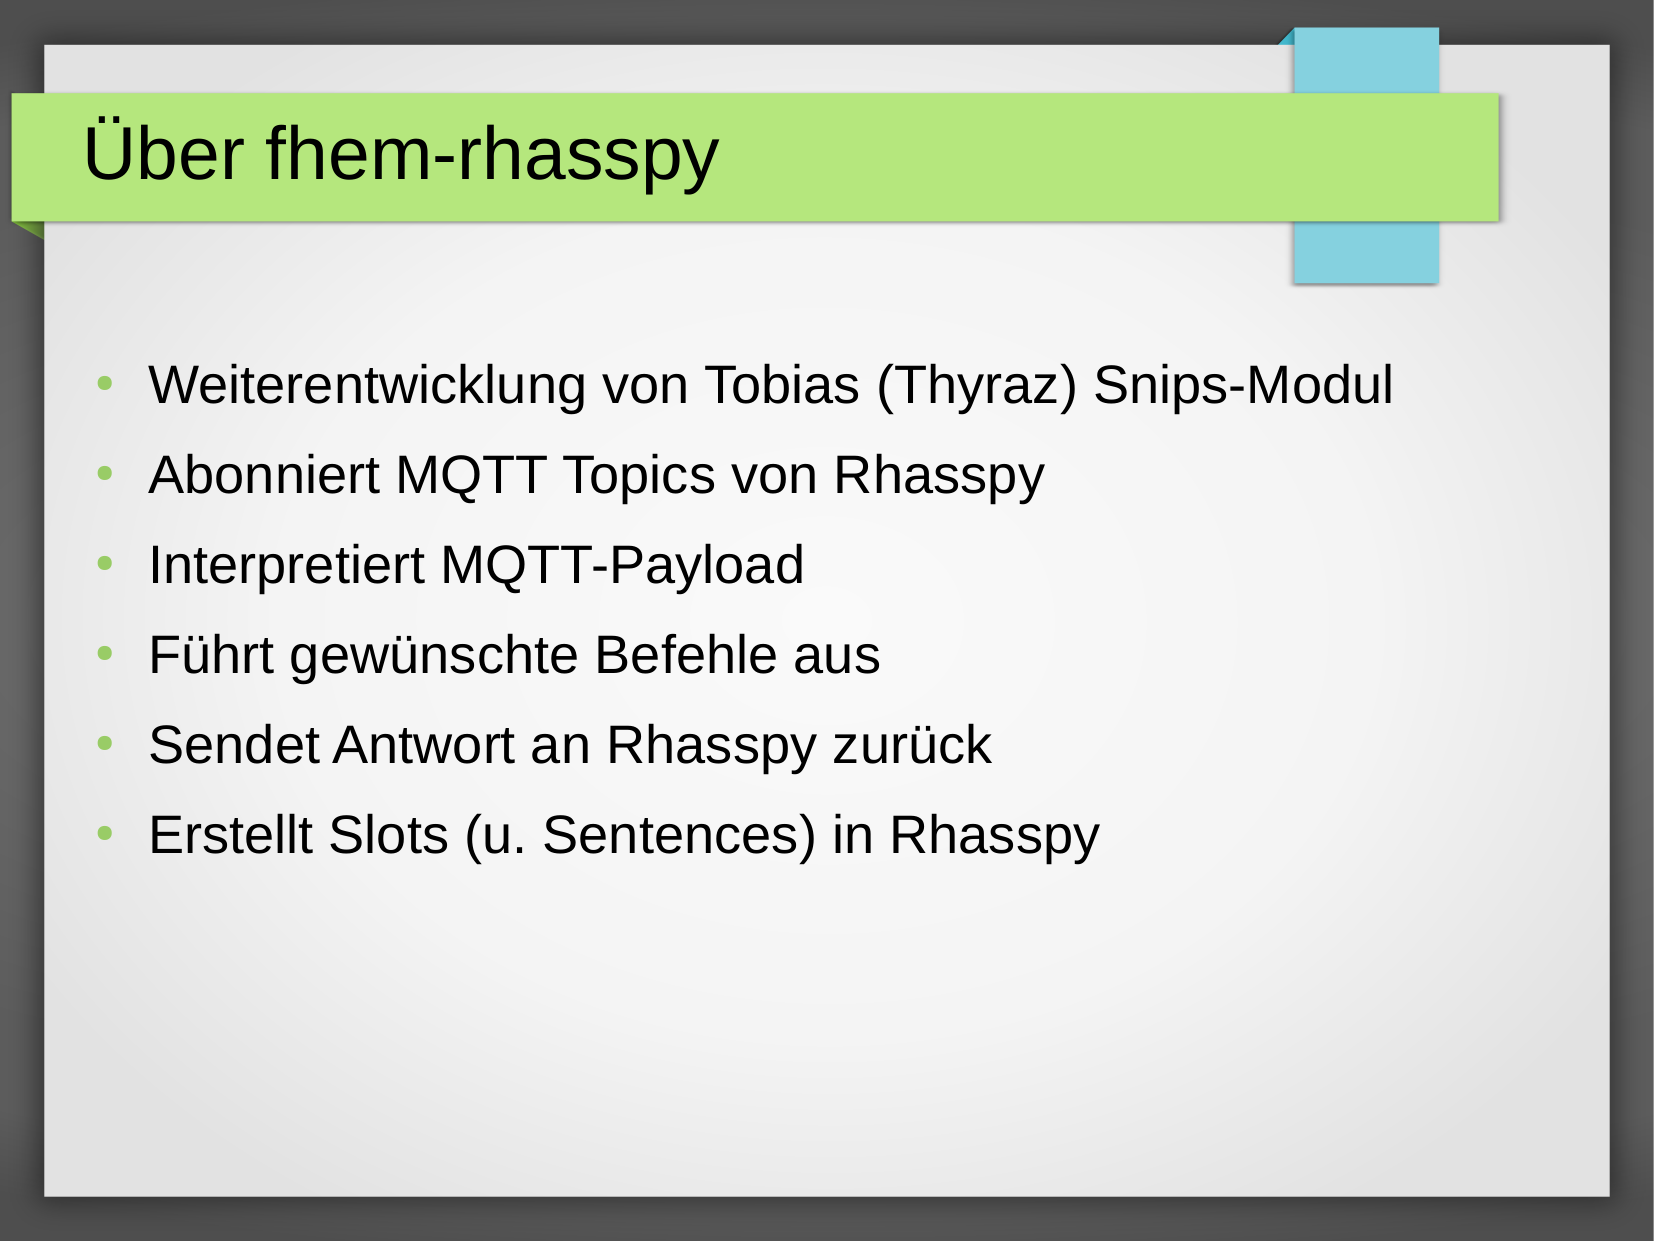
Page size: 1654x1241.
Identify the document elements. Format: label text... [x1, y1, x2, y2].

list Weiterentwicklung von Tobias (Thyraz) Snips-Modul Abonniert MQTT Topics von Rhasspy Interpretiert MQTT-Payload Führt gewünschte Befehle aus Sendet Antwort an Rhasspy zurück Erstellt Slots (u. Sentences) in Rhasspy [77, 354, 1566, 1158]
title Über fhem-rhasspy [82, 94, 1264, 213]
picture [0, 0, 1654, 1241]
